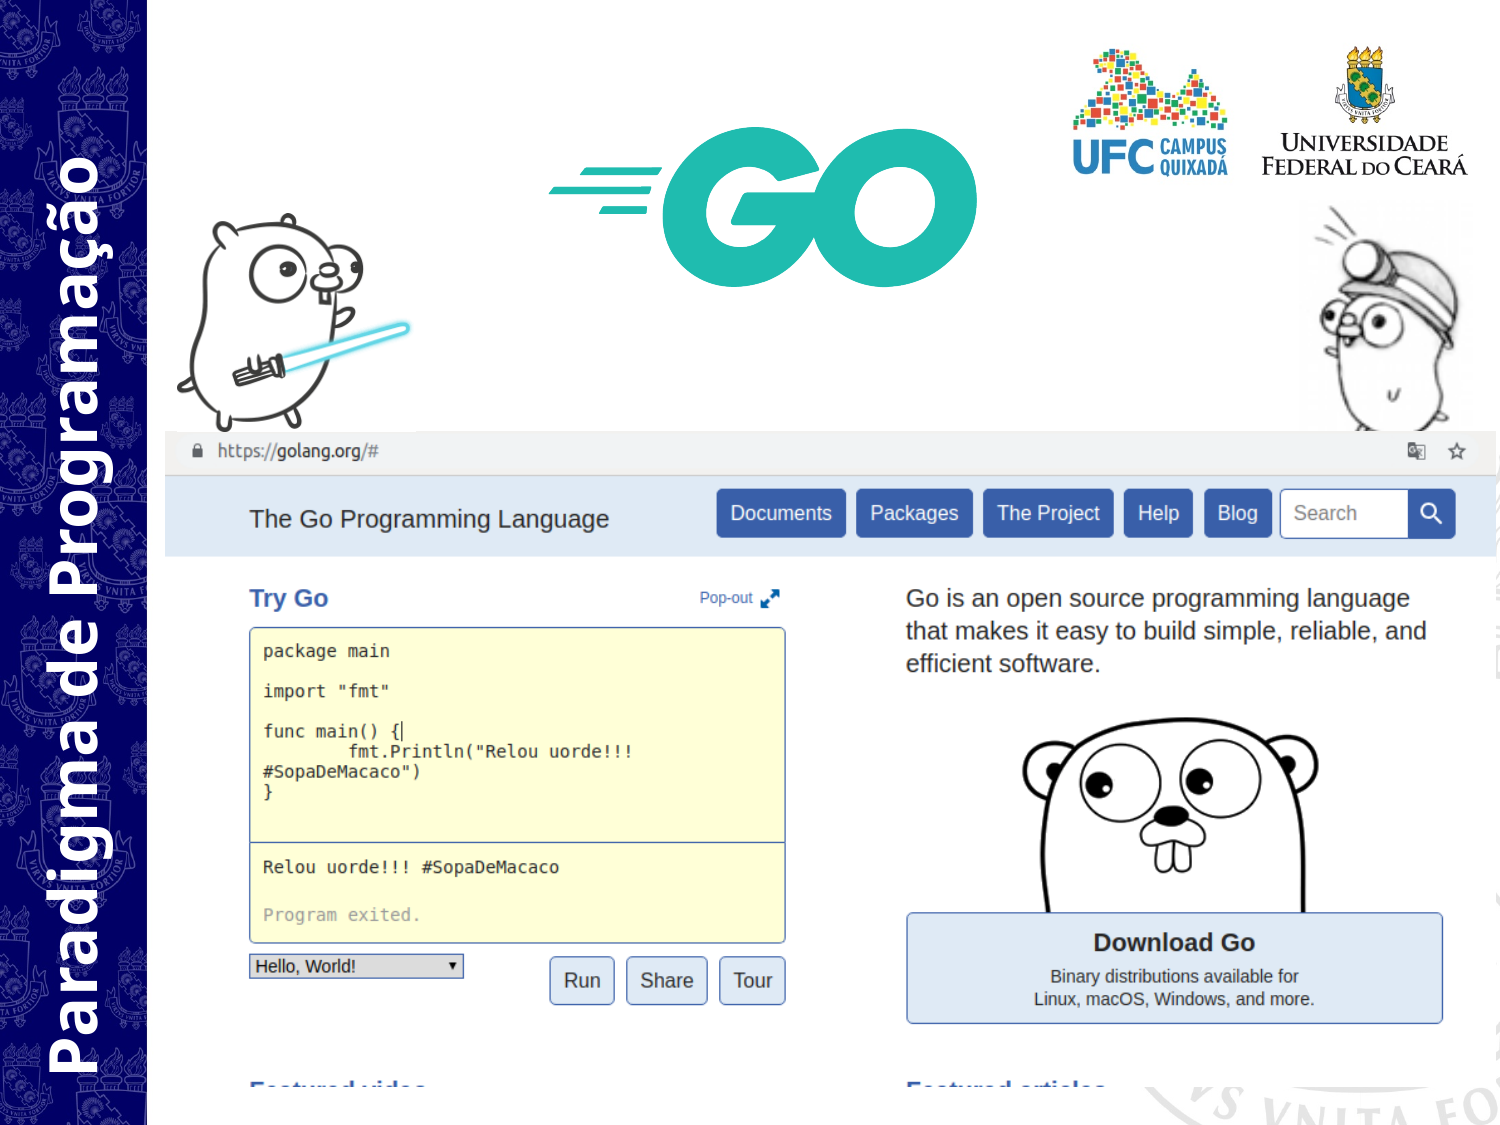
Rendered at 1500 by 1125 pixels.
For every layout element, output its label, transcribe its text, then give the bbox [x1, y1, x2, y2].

text_box Paradigma de Programação [23, 22, 119, 1094]
picture [0, 0, 1500, 1125]
